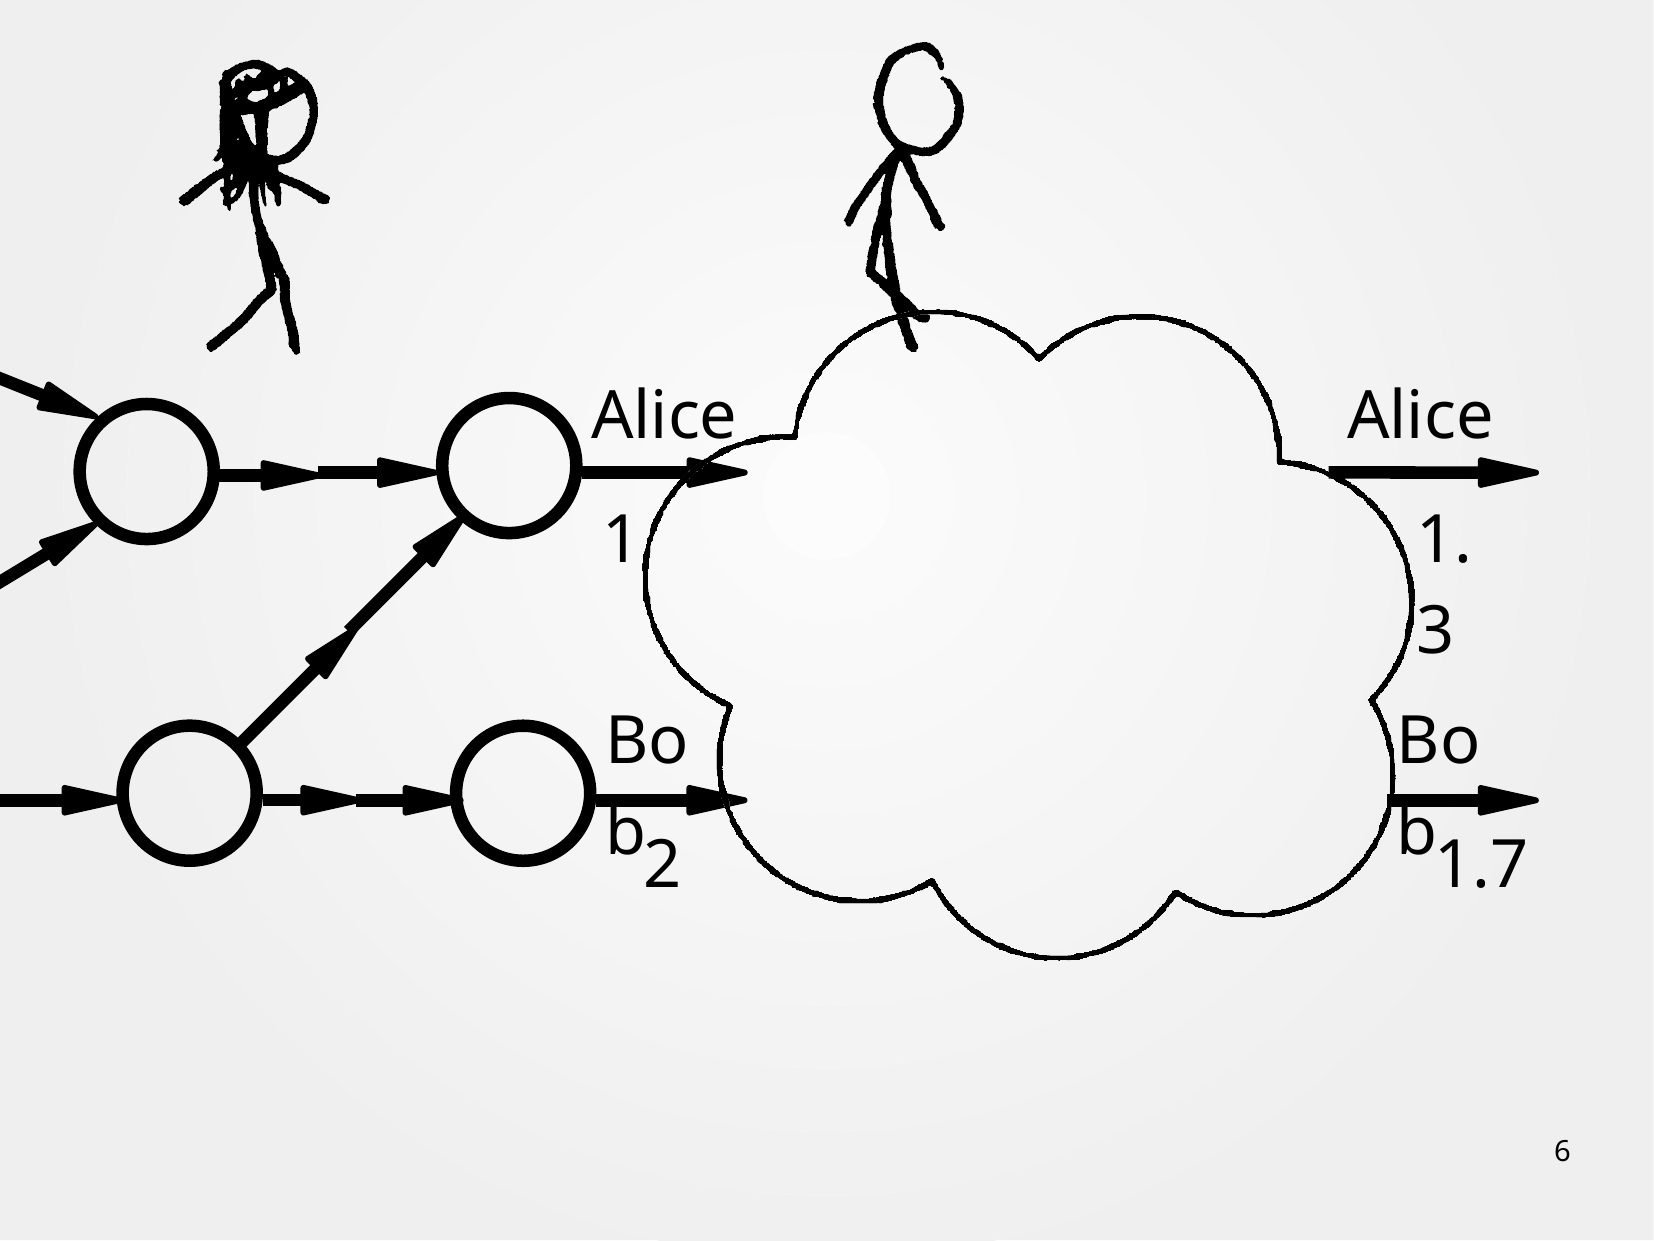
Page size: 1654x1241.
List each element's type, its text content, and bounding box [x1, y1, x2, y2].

picture [177, 58, 332, 355]
text_box Bob [1381, 684, 1532, 780]
text_box Alice [576, 359, 637, 455]
picture [1408, 823, 1418, 850]
text_box 1.7 [1419, 809, 1548, 911]
text_box 1 [587, 484, 637, 587]
picture [637, 38, 1418, 1034]
text_box Bob [590, 684, 637, 780]
text_box 2 [628, 809, 637, 911]
text_box 1.3 [1402, 484, 1519, 580]
text_box Alice [1332, 359, 1524, 455]
picture [1407, 807, 1418, 823]
